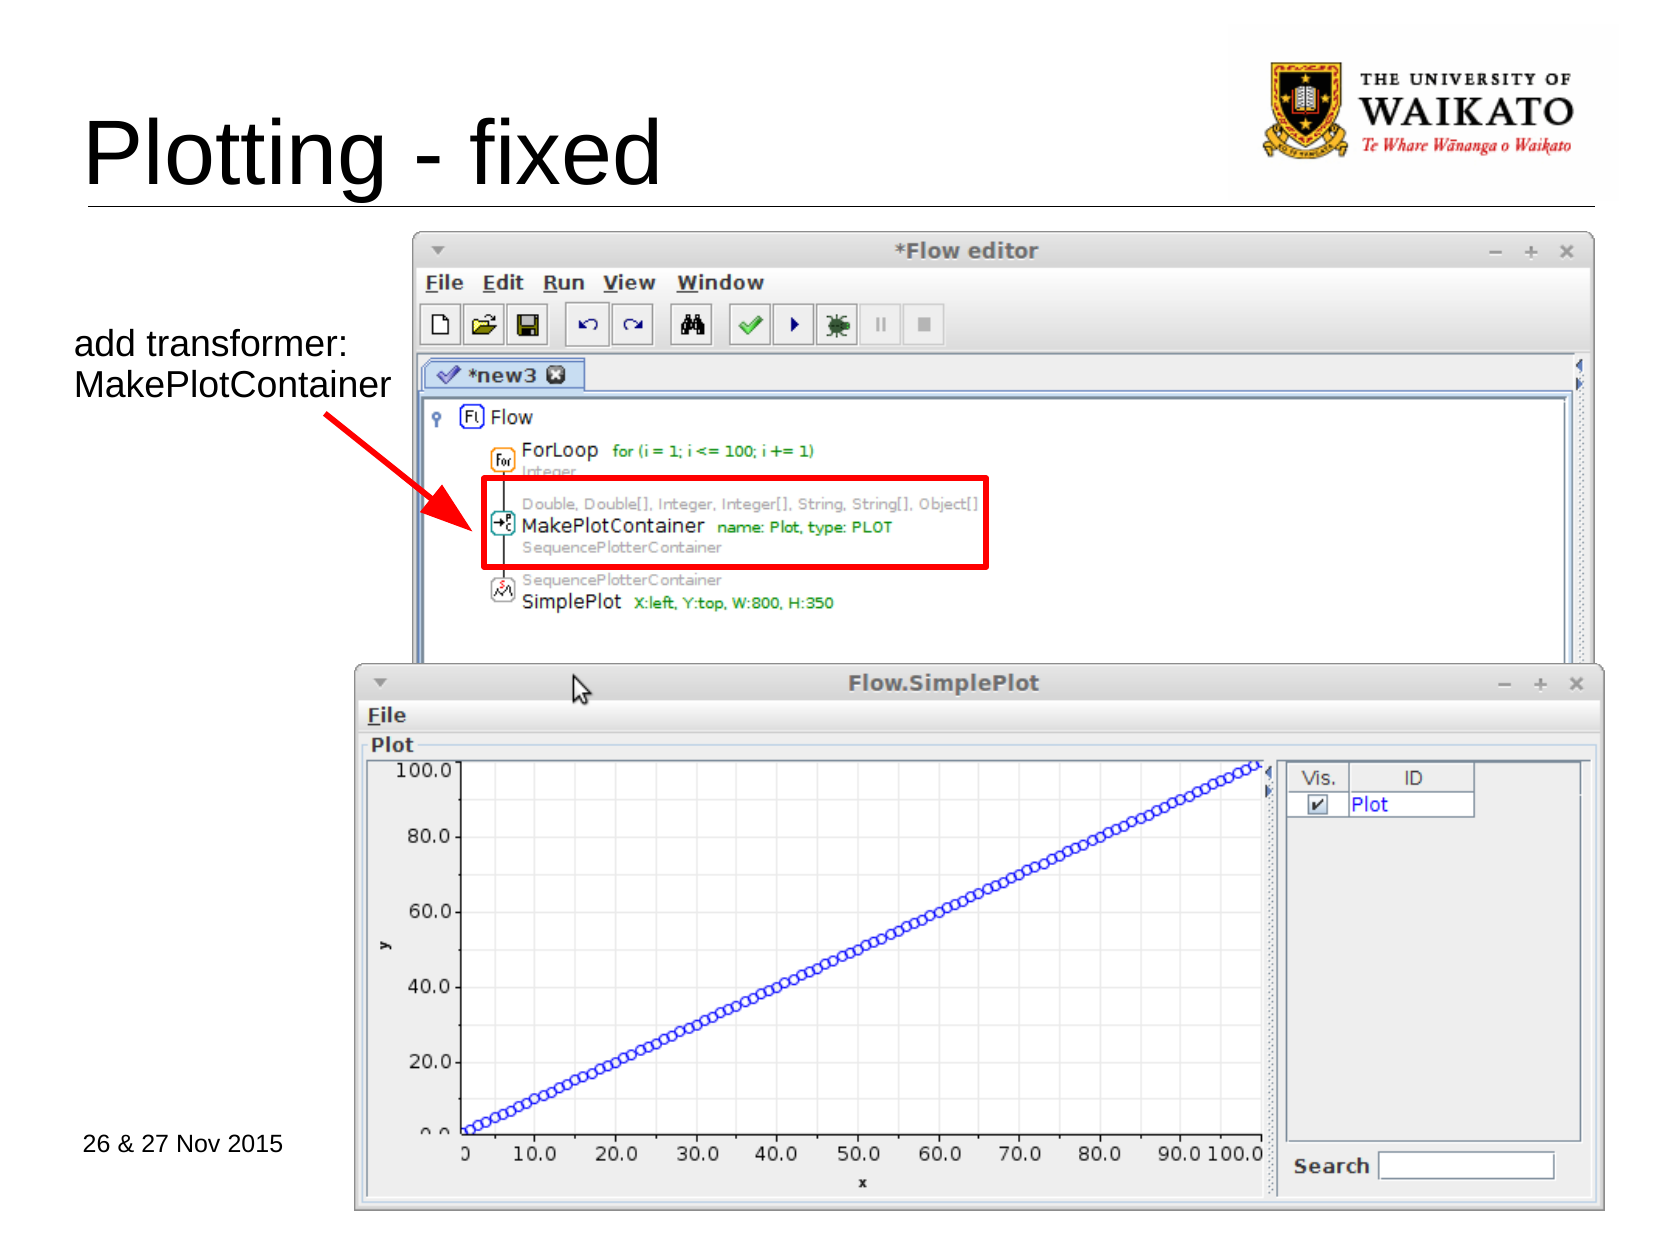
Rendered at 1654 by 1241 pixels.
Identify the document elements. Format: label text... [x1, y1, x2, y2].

text_box add transformer: MakePlotContainer [59, 314, 407, 414]
title Plotting - fixed [82, 49, 1571, 257]
picture [1228, 24, 1619, 201]
picture [354, 231, 1605, 1211]
